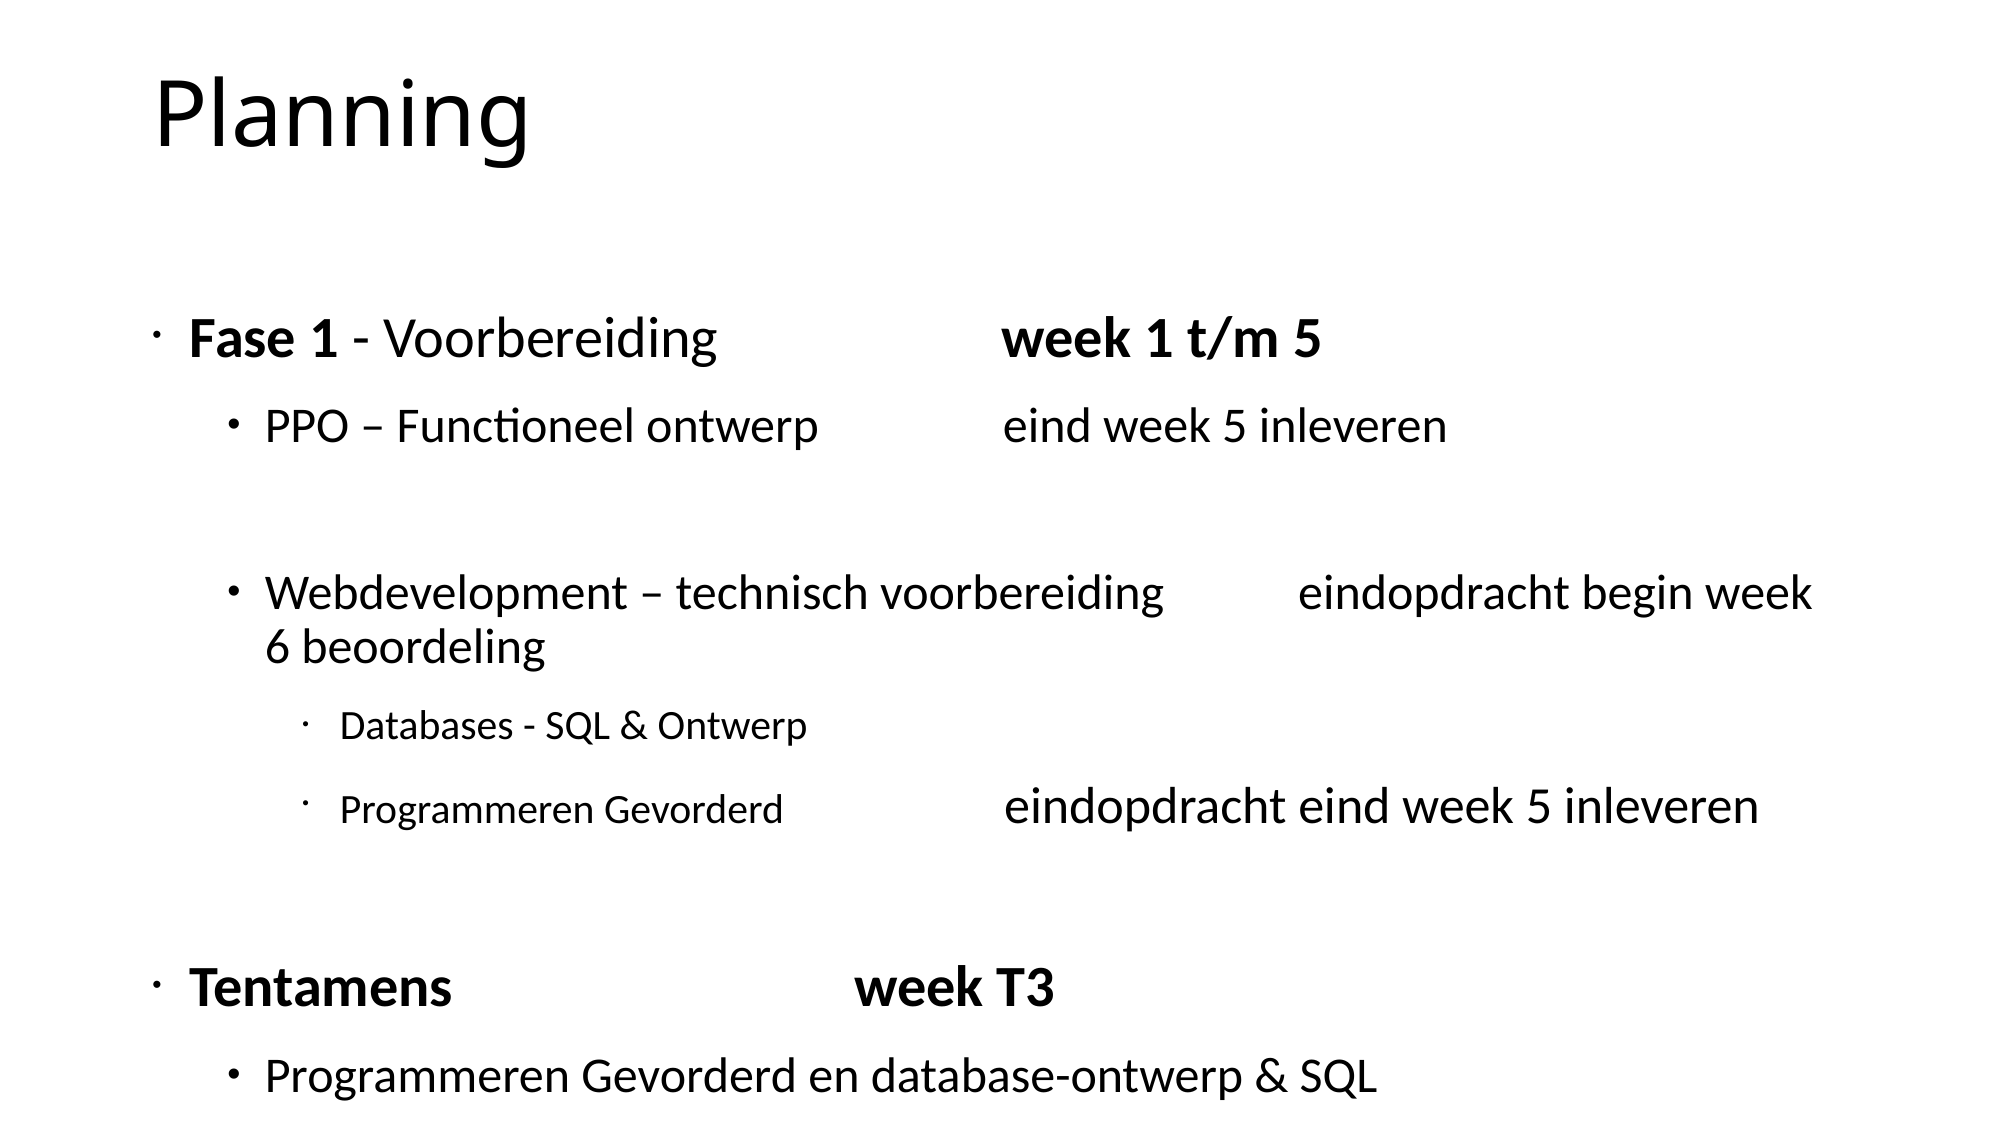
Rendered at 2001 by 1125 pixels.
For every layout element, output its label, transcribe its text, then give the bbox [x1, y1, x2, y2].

title Planning [137, 59, 1863, 278]
list Fase 1 - Voorbereiding week 1 t/m 5 PPO – Functioneel ontwerp eind week 5 inleveren Webdevelopment – technisch voorbereiding eindopdracht begin week 6 beoordeling Databases - SQL & Ontwerp Programmeren Gevorderd eindopdracht eind week 5 inleveren Tentamens week T3 Programmeren Gevorderd en database-ontwerp & SQL Fase 2 - Maken van webapp week 6 t/m 8 Maken van webapplicatie volgens het functioneel ontwerp Fase 3 – Demonstratie van product aan klant eind week 8 [137, 299, 1863, 1014]
